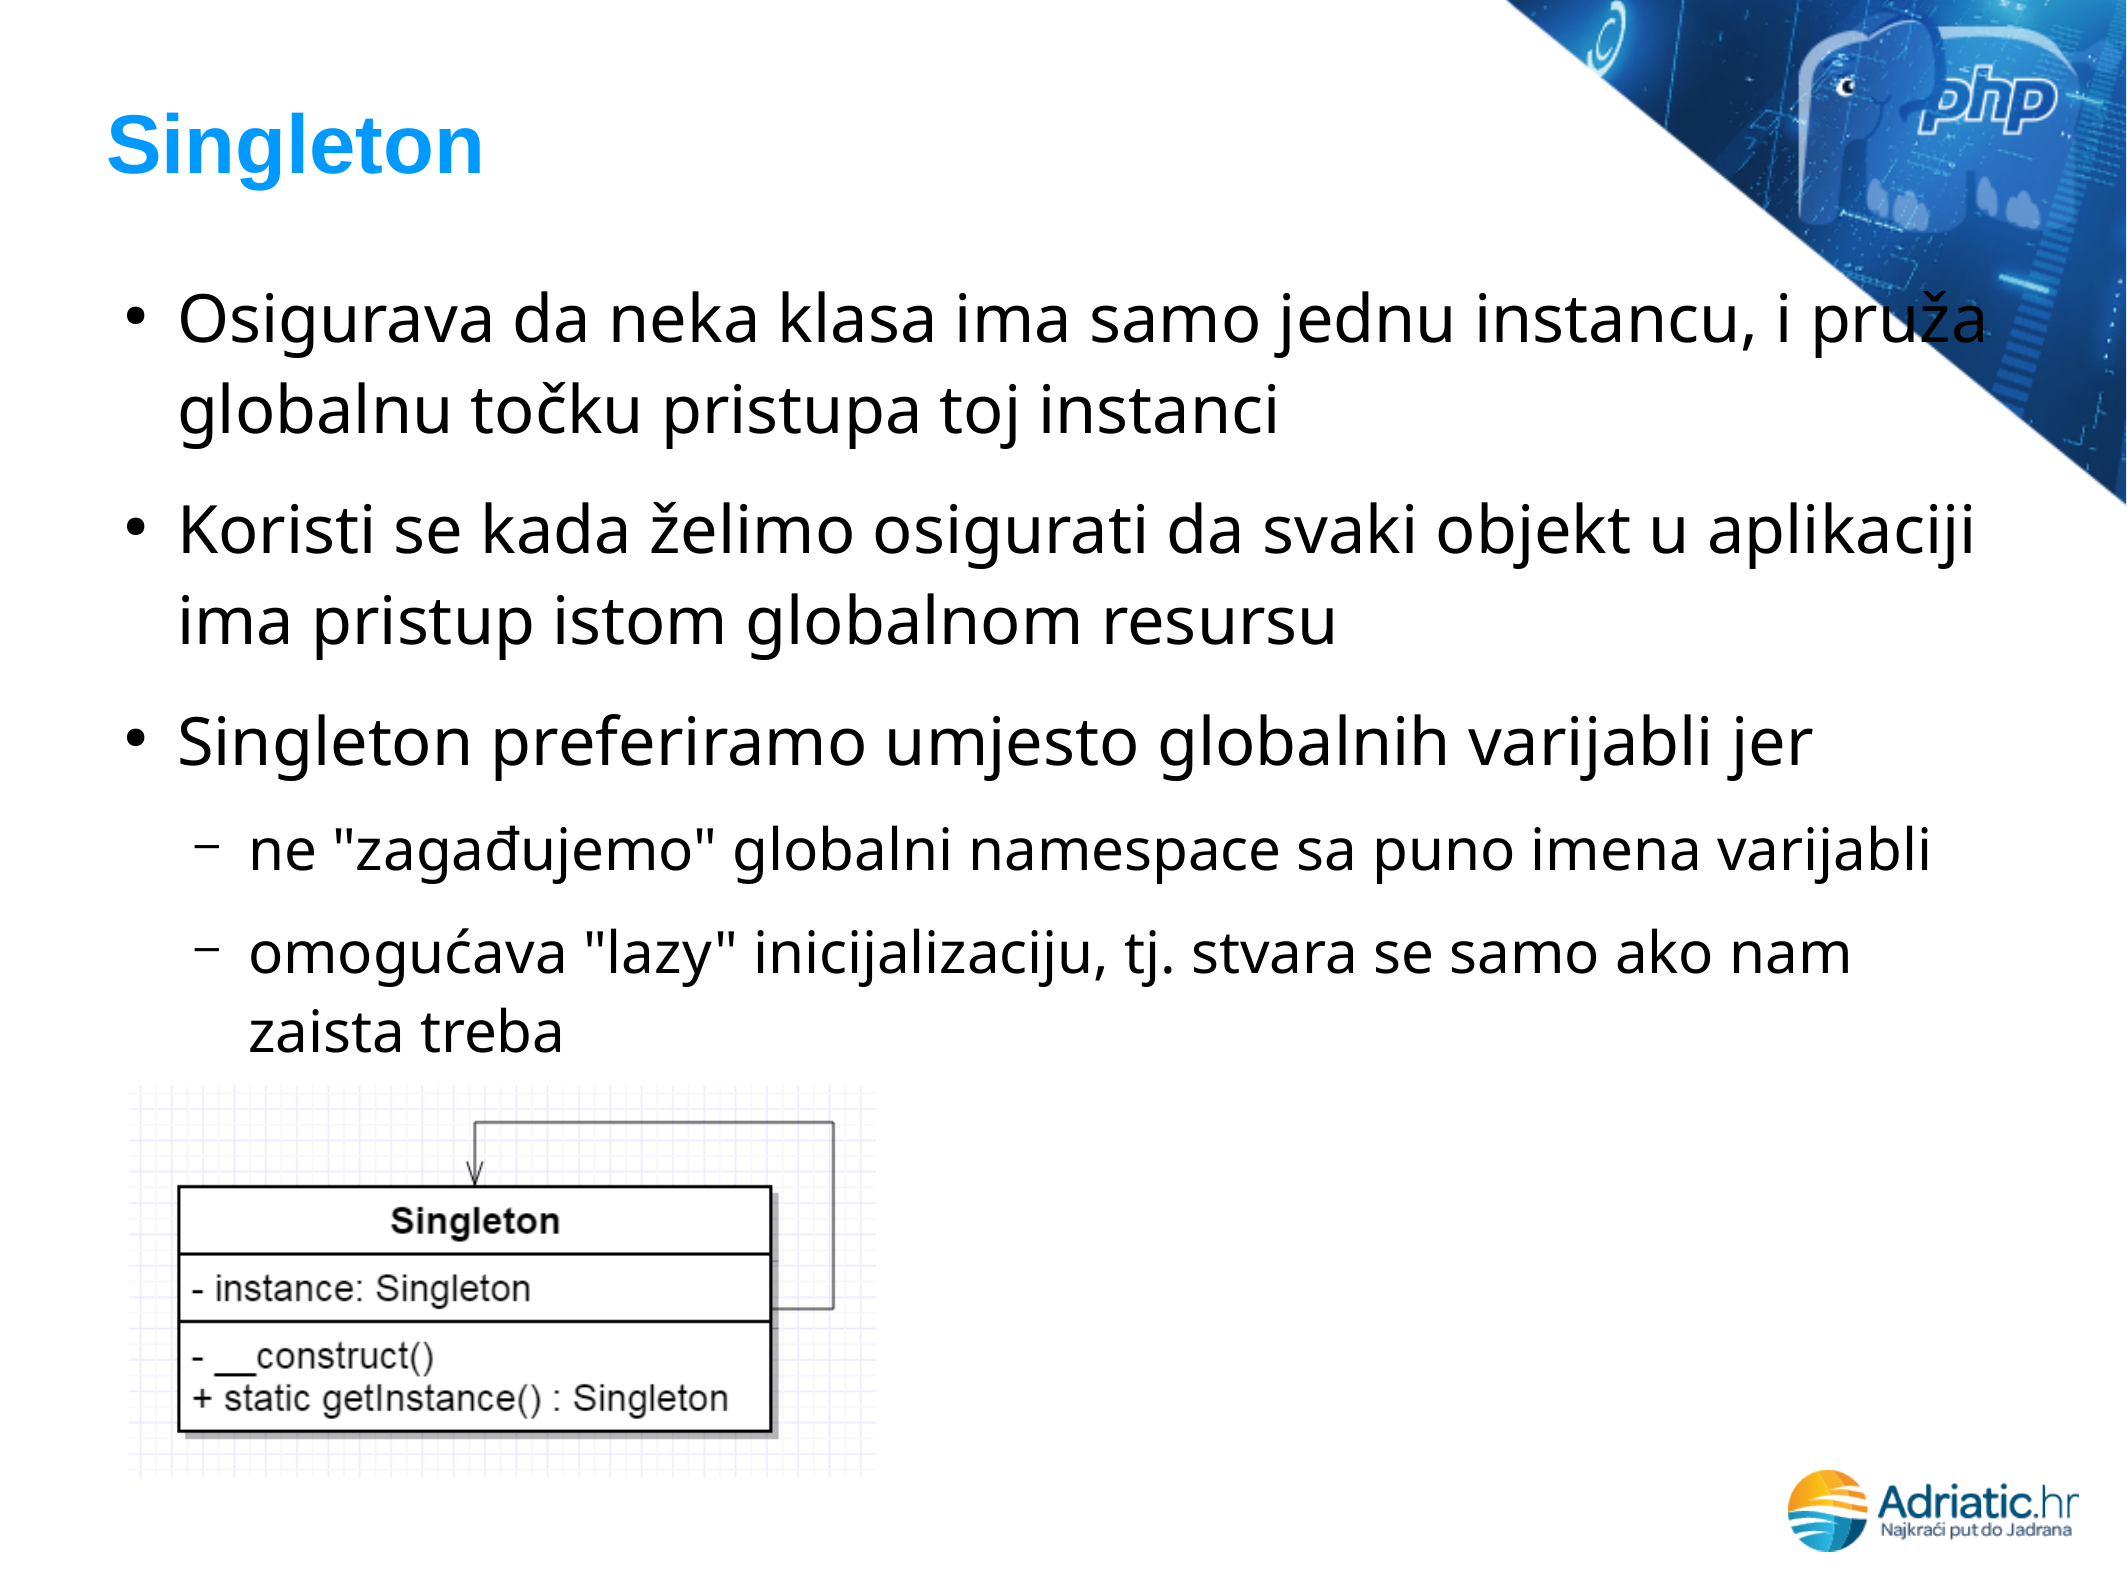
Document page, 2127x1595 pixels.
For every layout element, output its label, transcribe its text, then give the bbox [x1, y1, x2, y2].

list Osigurava da neka klasa ima samo jednu instancu, i pruža globalnu točku pristupa toj instanci Koristi se kada želimo osigurati da svaki objekt u aplikaciji ima pristup istom globalnom resursu Singleton preferiramo umjesto globalnih varijabli jer ne "zagađujemo" globalni namespace sa puno imena varijabli omogućava "lazy" inicijalizaciju, tj. stvara se samo ako nam zaista treba [106, 271, 2020, 1453]
picture [129, 1085, 876, 1477]
title Singleton [106, 70, 1630, 219]
picture [1505, 0, 2127, 625]
picture [1788, 1470, 2079, 1552]
